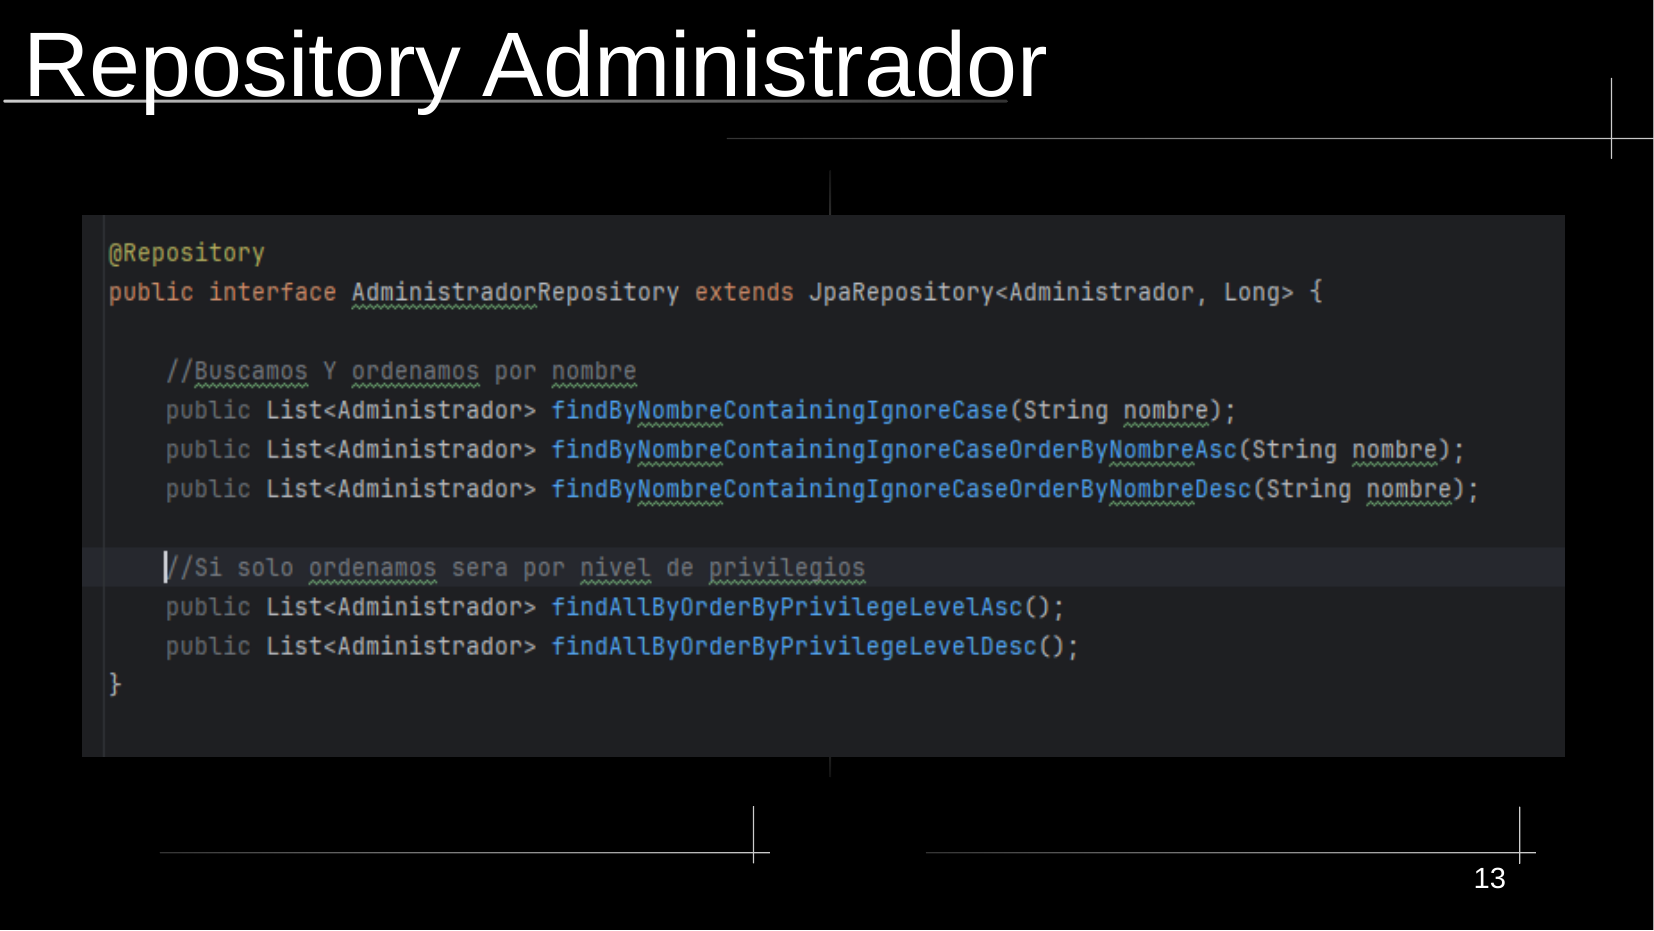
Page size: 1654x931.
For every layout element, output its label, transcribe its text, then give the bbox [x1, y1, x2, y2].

picture [82, 215, 1565, 758]
title Repository Administrador [23, 11, 1589, 119]
